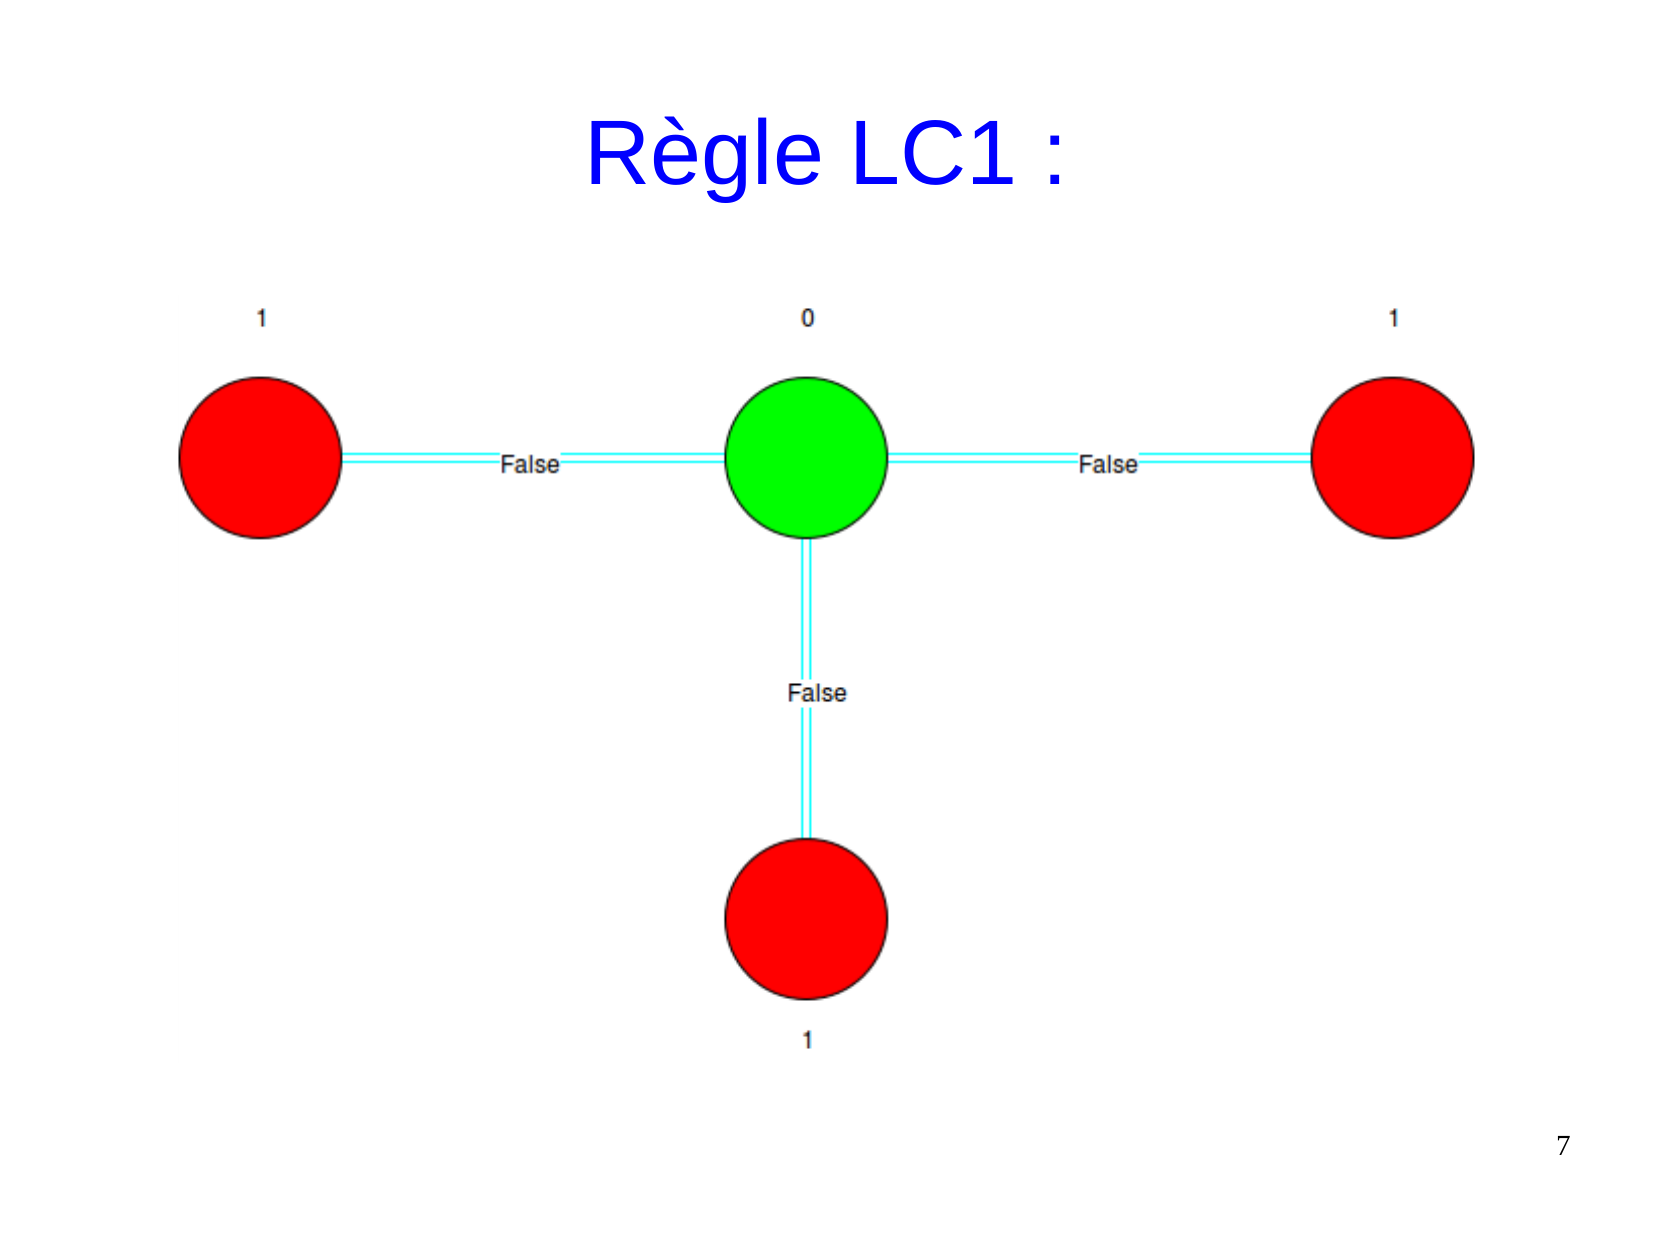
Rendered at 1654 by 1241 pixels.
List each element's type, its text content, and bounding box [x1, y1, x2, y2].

title Règle LC1 : [82, 49, 1571, 257]
picture [177, 295, 1477, 1063]
